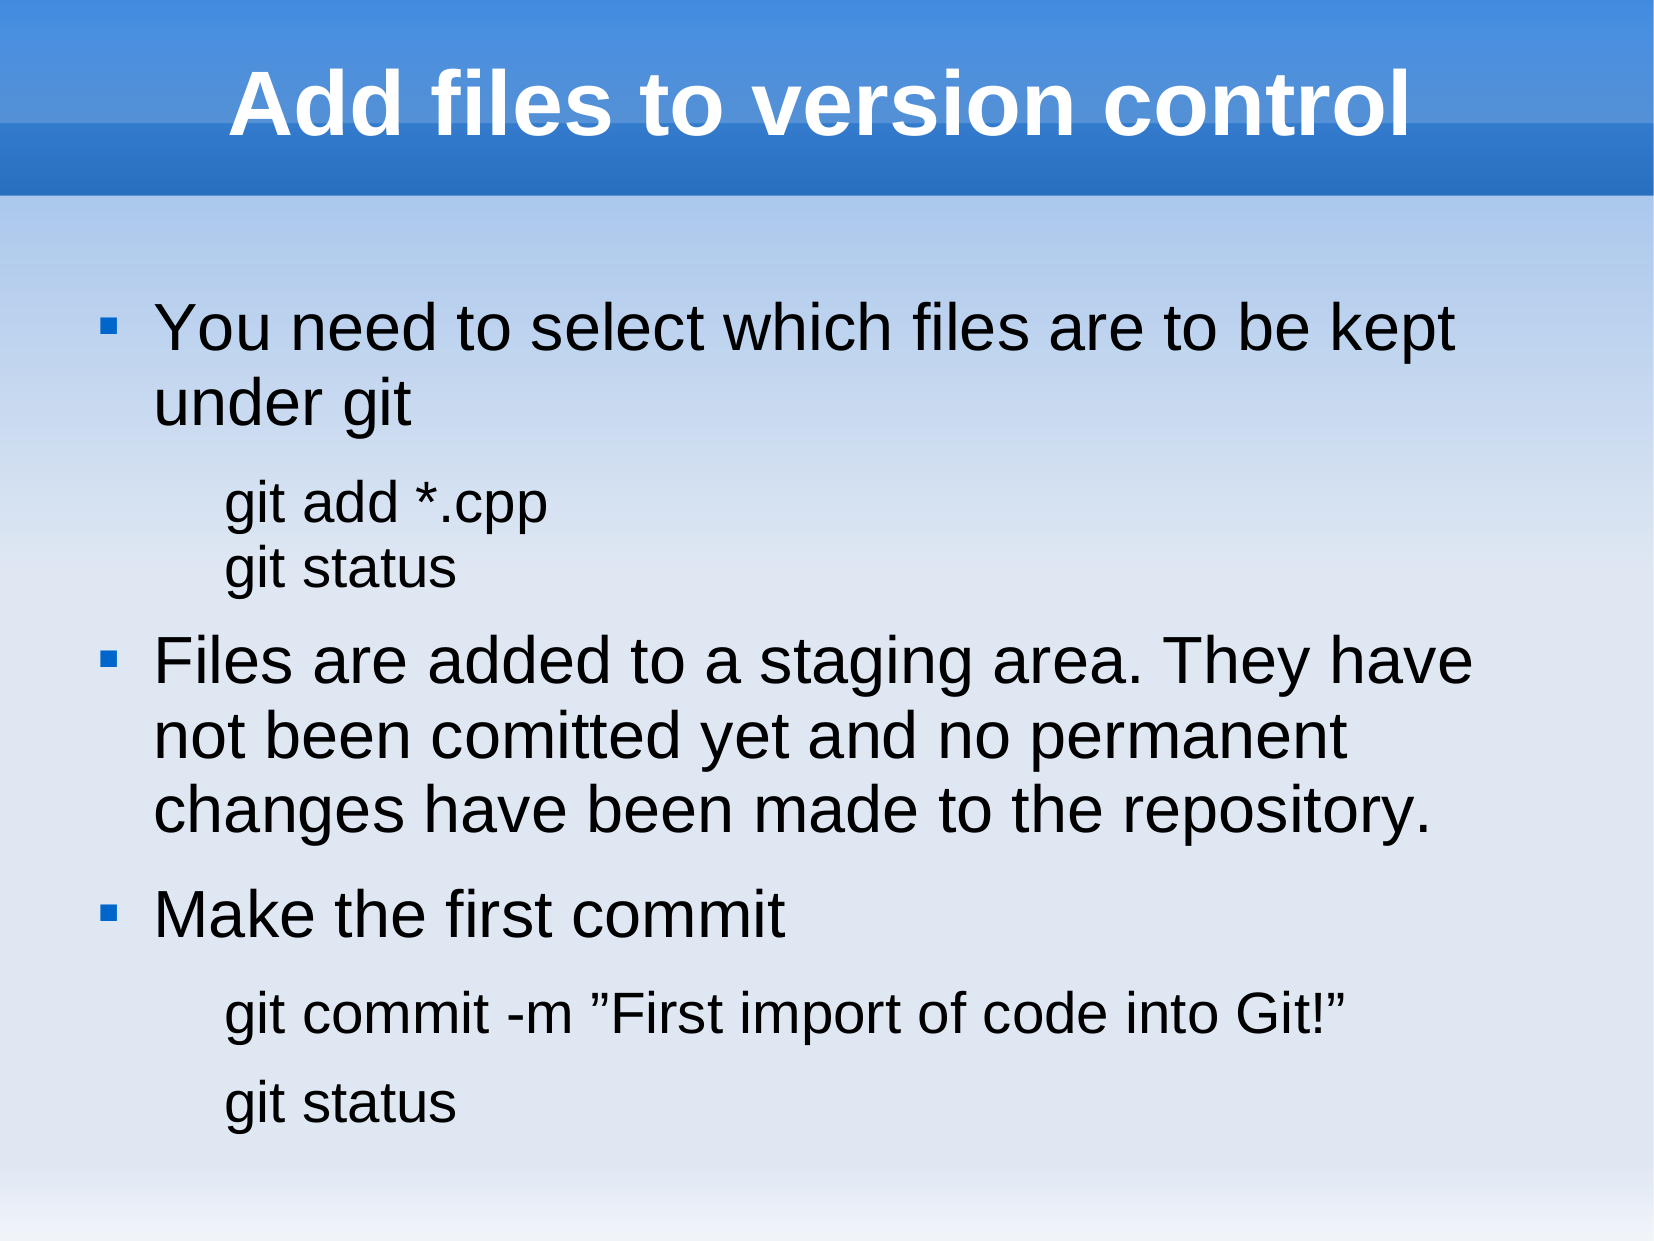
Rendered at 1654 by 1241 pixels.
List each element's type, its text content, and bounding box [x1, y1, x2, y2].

list You need to select which files are to be kept under git git add *.cpp git status Files are added to a staging area. They have not been comitted yet and no permanent changes have been made to the repository. Make the first commit git commit -m ”First import of code into Git!” git status [82, 290, 1571, 1136]
title Add files to version control [76, 0, 1565, 208]
picture [0, 0, 1654, 1241]
